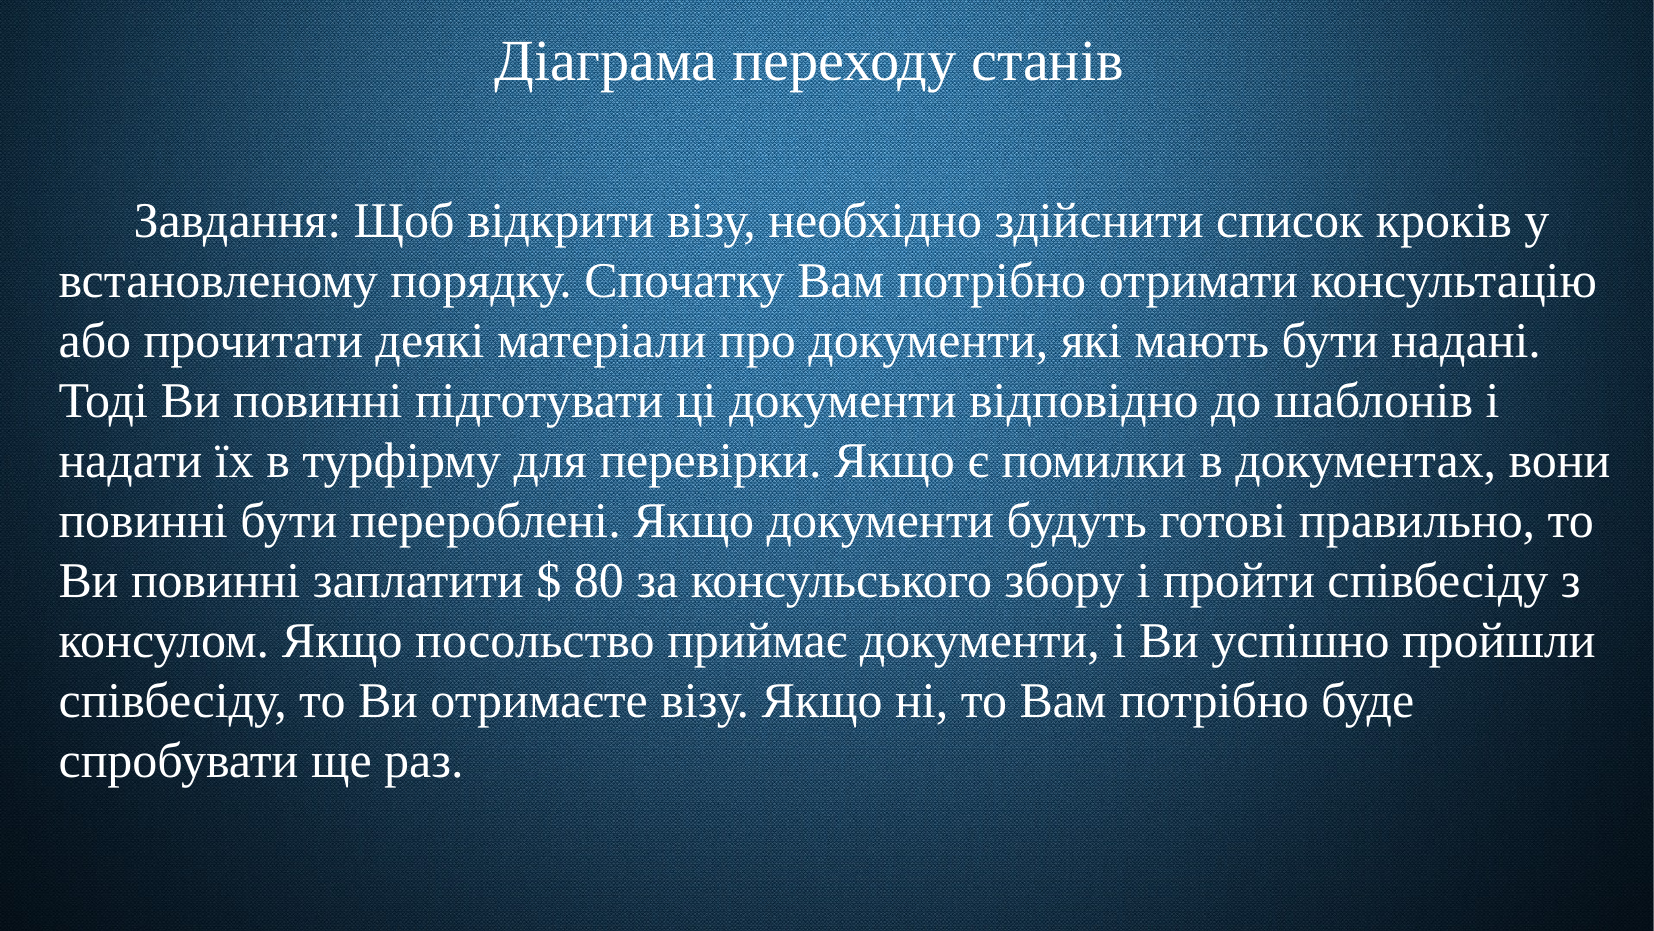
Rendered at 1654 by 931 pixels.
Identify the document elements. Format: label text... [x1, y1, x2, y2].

text_box Завдання: Щоб відкрити візу, необхідно здійснити список кроків у встановленому порядку. Спочатку Вам потрібно отримати консультацію або прочитати деякі матеріали про документи, які мають бути надані. Тоді Ви повинні підготувати ці документи відповідно до шаблонів і надати їх в турфірму для перевірки. Якщо є помилки в документах, вони повинні бути перероблені. Якщо документи будуть готові правильно, то Ви повинні заплатити $ 80 за консульського збору і пройти співбесіду з консулом. Якщо посольство приймає документи, і Ви успішно пройшли співбесіду, то Ви отримаєте візу. Якщо ні, то Вам потрібно буде спробувати ще раз. [0, 180, 1630, 796]
picture [0, 0, 1654, 931]
text_box Діаграма переходу станів [480, 15, 1154, 100]
